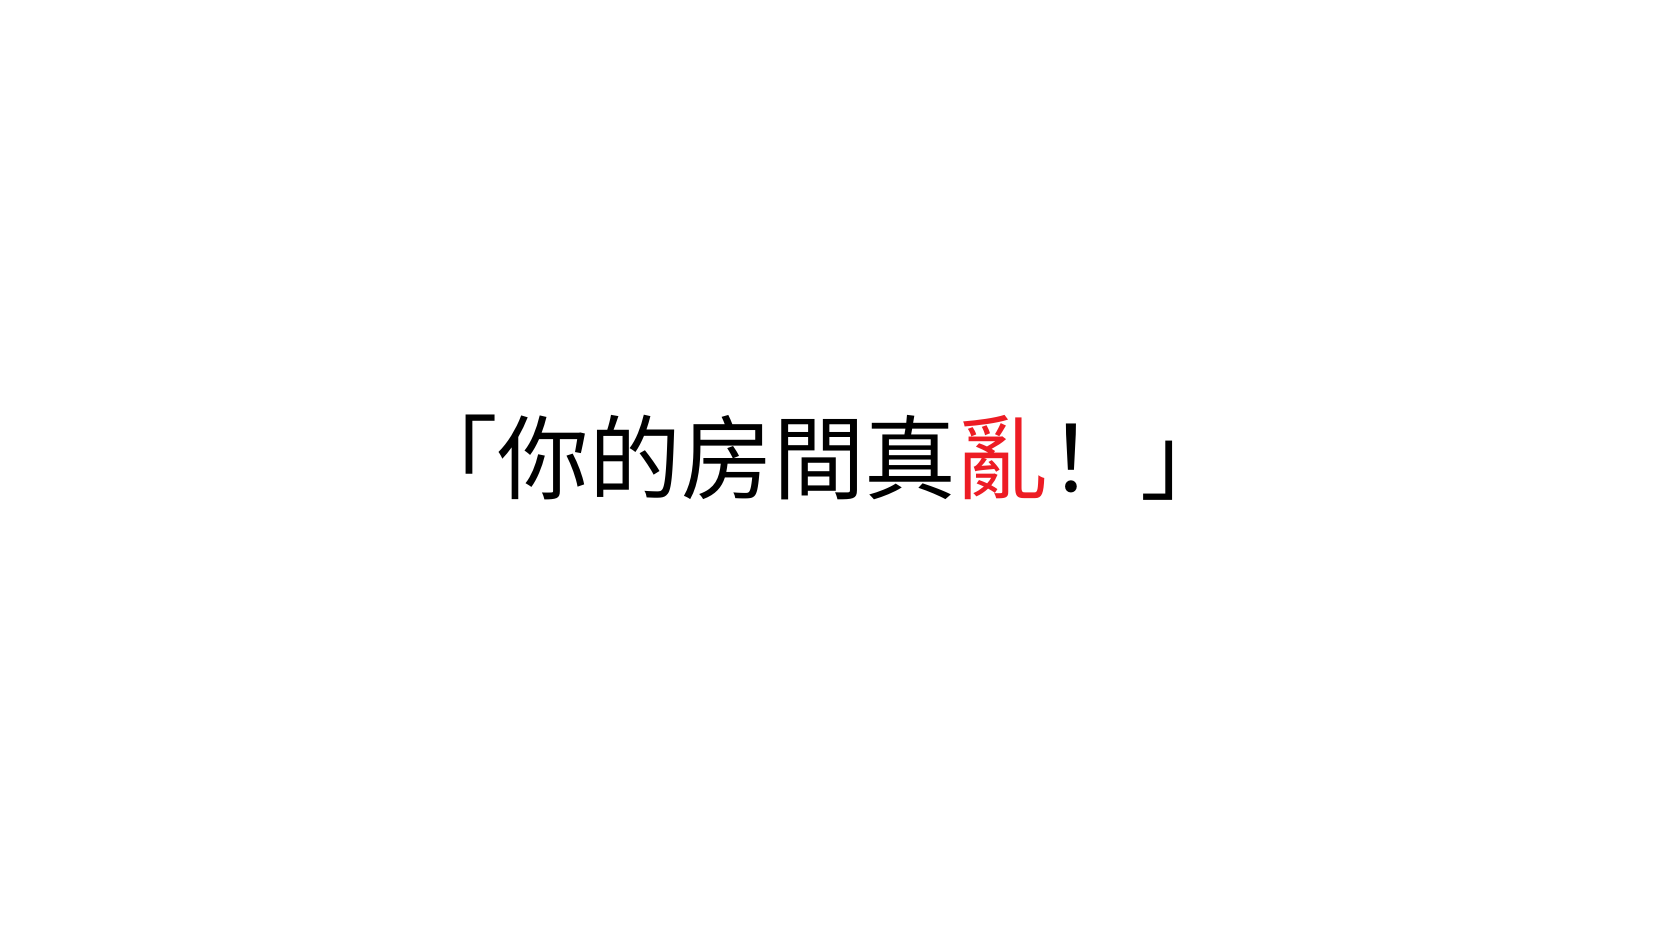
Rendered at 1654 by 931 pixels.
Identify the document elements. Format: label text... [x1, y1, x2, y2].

title 「你的房間真亂！」 [75, 375, 1564, 531]
